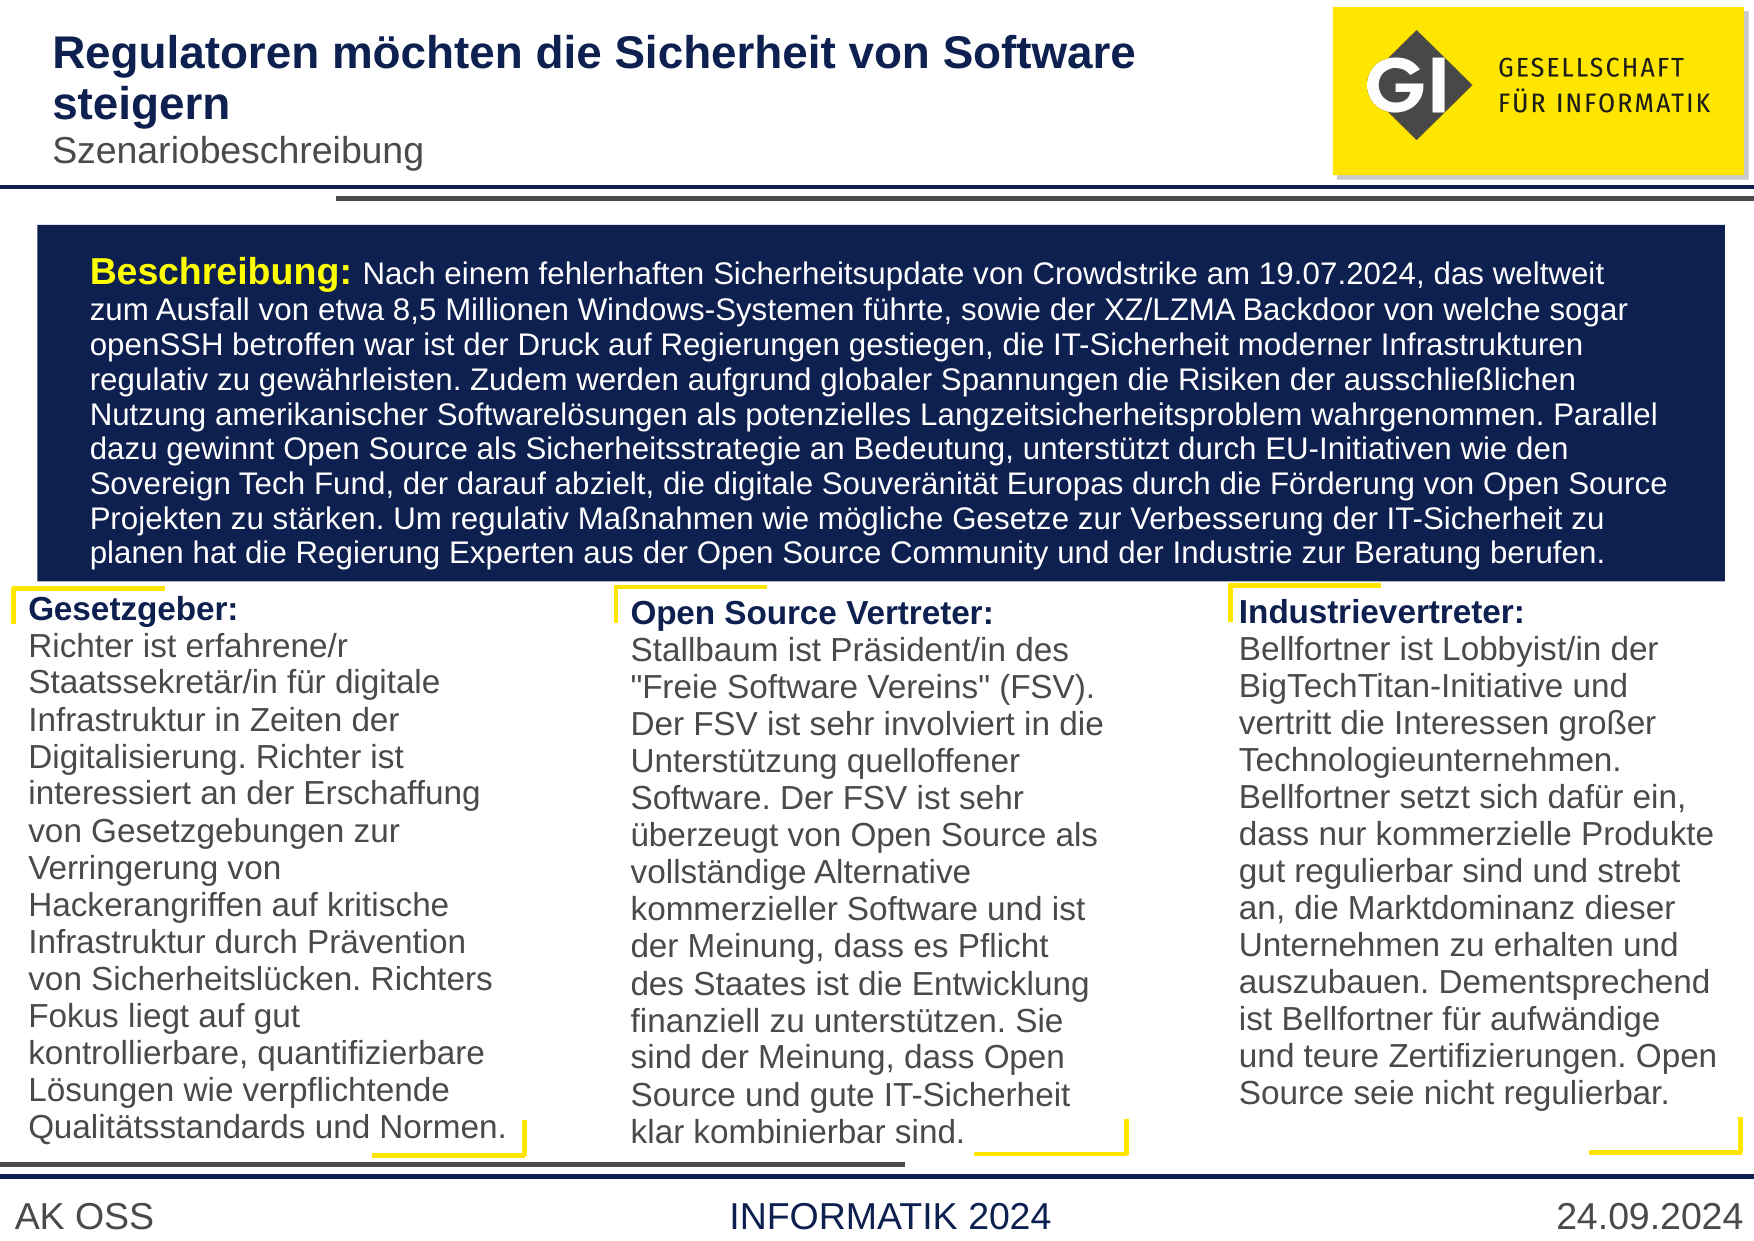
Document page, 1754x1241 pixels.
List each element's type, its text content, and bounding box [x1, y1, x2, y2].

text_box Industrievertreter: Bellfortner ist Lobbyist/in der BigTechTitan-Initiative und vertritt die Interessen großer Technologieunternehmen. Bellfortner setzt sich dafür ein, dass nur kommerzielle Produkte gut regulierbar sind und strebt an, die Marktdominanz dieser Unternehmen zu erhalten und auszubauen. Dementsprechend ist Bellfortner für aufwändige und teure Zertifizierungen. Open Source seie nicht regulierbar. [1224, 586, 1735, 1157]
text_box Gesetzgeber: Richter ist erfahrene/r Staatssekretär/in für digitale Infrastruktur in Zeiten der Digitalisierung. Richter ist interessiert an der Erschaffung von Gesetzgebungen zur Verringerung von Hackerangriffen auf kritische Infrastruktur durch Prävention von Sicherheitslücken. Richters Fokus liegt auf gut kontrollierbare, quantifizierbare Lösungen wie verpflichtende Qualitätsstandards und Normen. [13, 582, 525, 1190]
text_box INFORMATIK 2024 [714, 1188, 1067, 1241]
picture [1367, 30, 1710, 140]
text_box Regulatoren möchten die Sicherheit von Software steigern Szenariobeschreibung [37, 19, 1313, 179]
text_box [37, 224, 1725, 582]
text_box [1332, 7, 1744, 176]
text_box 24.09.2024 [1541, 1188, 1754, 1241]
text_box Beschreibung: Nach einem fehlerhaften Sicherheitsupdate von Crowdstrike am 19.07.2024, das weltweit zum Ausfall von etwa 8,5 Millionen Windows-Systemen führte, sowie der XZ/LZMA Backdoor von welche sogar openSSH betroffen war ist der Druck auf Regierungen gestiegen, die IT-Sicherheit moderner Infrastrukturen regulativ zu gewährleisten. Zudem werden aufgrund globaler Spannungen die Risiken der ausschließlichen Nutzung amerikanischer Softwarelösungen als potenzielles Langzeitsicherheitsproblem wahrgenommen. Parallel dazu gewinnt Open Source als Sicherheitsstrategie an Bedeutung, unterstützt durch EU-Initiativen wie den Sovereign Tech Fund, der darauf abzielt, die digitale Souveränität Europas durch die Förderung von Open Source Projekten zu stärken. Um regulativ Maßnahmen wie mögliche Gesetze zur Verbesserung der IT-Sicherheit zu planen hat die Regierung Experten aus der Open Source Community und der Industrie zur Beratung berufen. [75, 243, 1688, 720]
text_box Open Source Vertreter: Stallbaum ist Präsident/in des "Freie Software Vereins" (FSV). Der FSV ist sehr involviert in die Unterstützung quelloffener Software. Der FSV ist sehr überzeugt von Open Source als vollständige Alternative kommerzieller Software und ist der Meinung, dass es Pflicht des Staates ist die Entwicklung finanziell zu unterstützen. Sie sind der Meinung, dass Open Source und gute IT-Sicherheit klar kombinierbar sind. [615, 720, 1127, 1158]
text_box AK OSS [0, 1188, 170, 1241]
